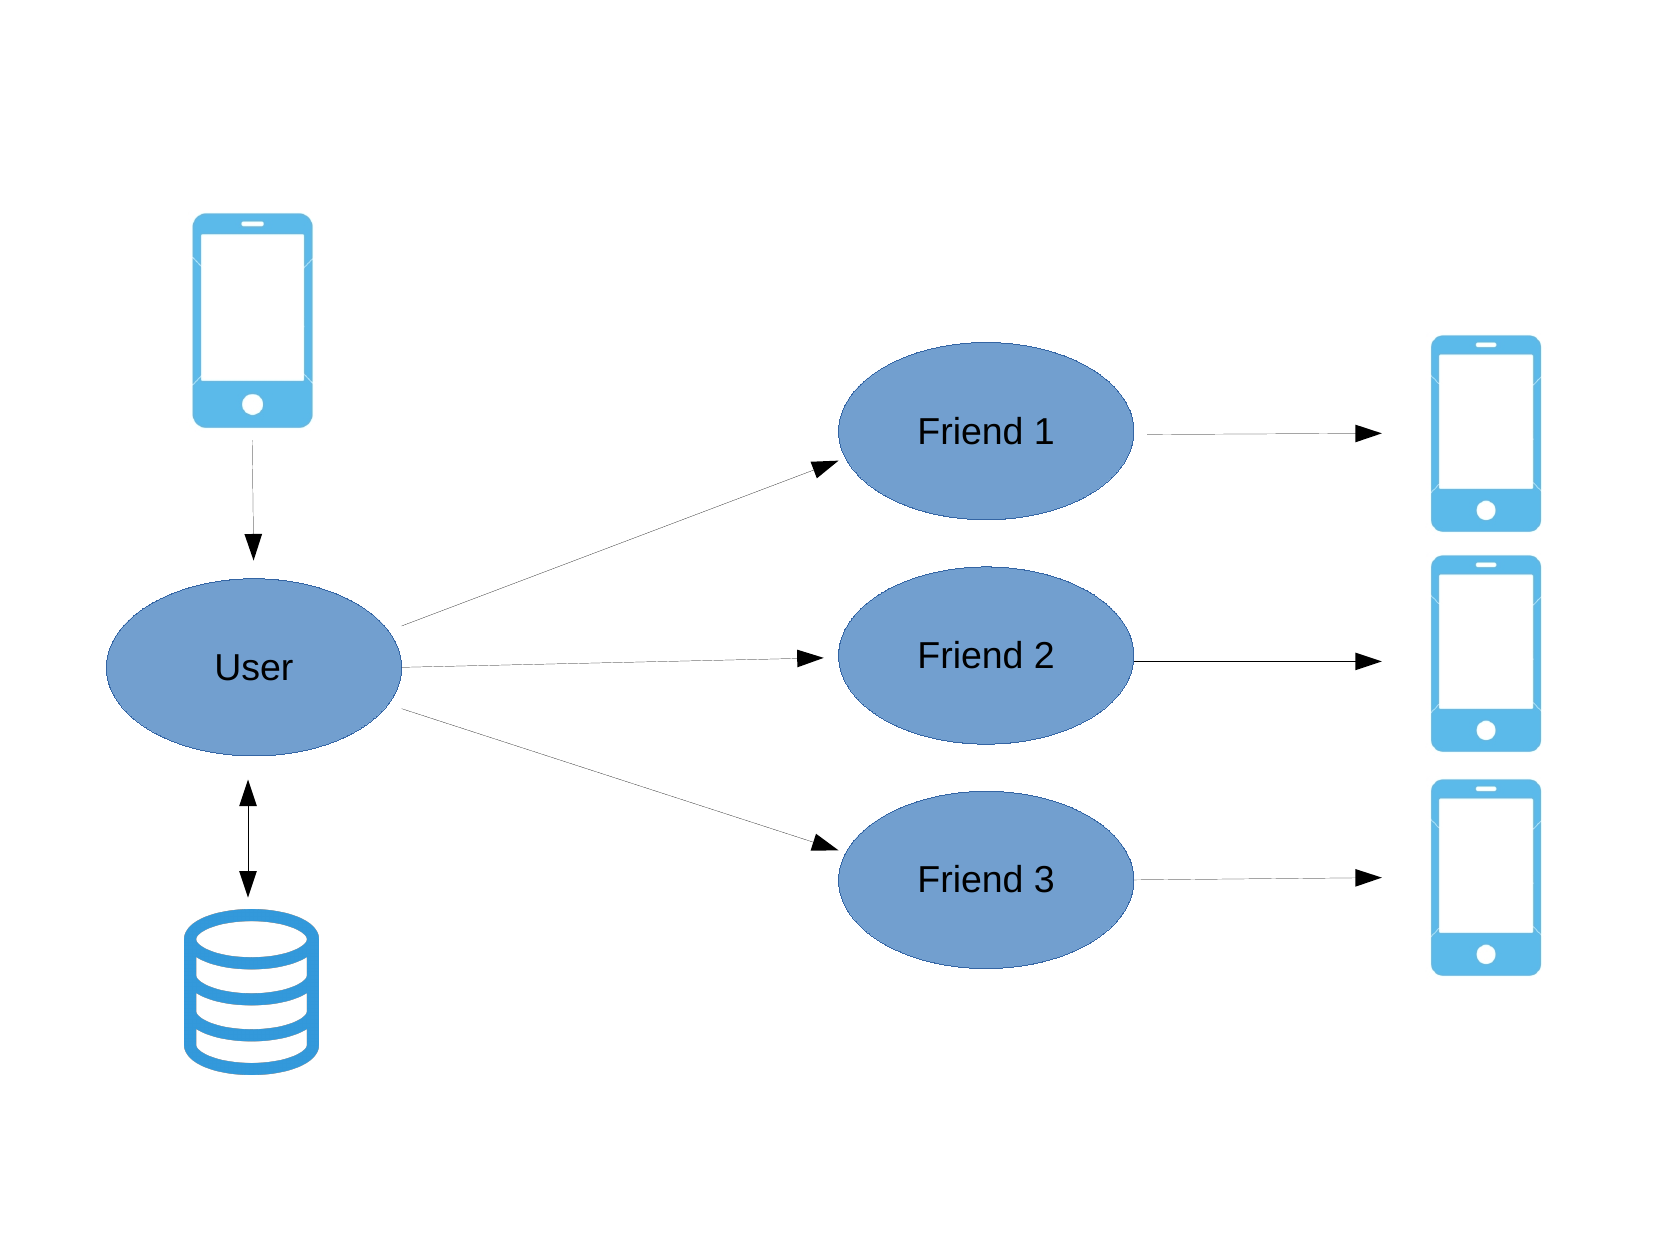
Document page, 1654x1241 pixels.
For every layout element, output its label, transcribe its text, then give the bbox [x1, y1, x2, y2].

picture [138, 200, 367, 441]
text_box Friend 1 [838, 342, 1134, 520]
picture [1381, 767, 1591, 988]
text_box Friend 2 [838, 566, 1134, 745]
picture [184, 909, 319, 1075]
picture [1381, 323, 1591, 764]
text_box User [106, 578, 402, 756]
text_box Friend 3 [838, 791, 1134, 969]
